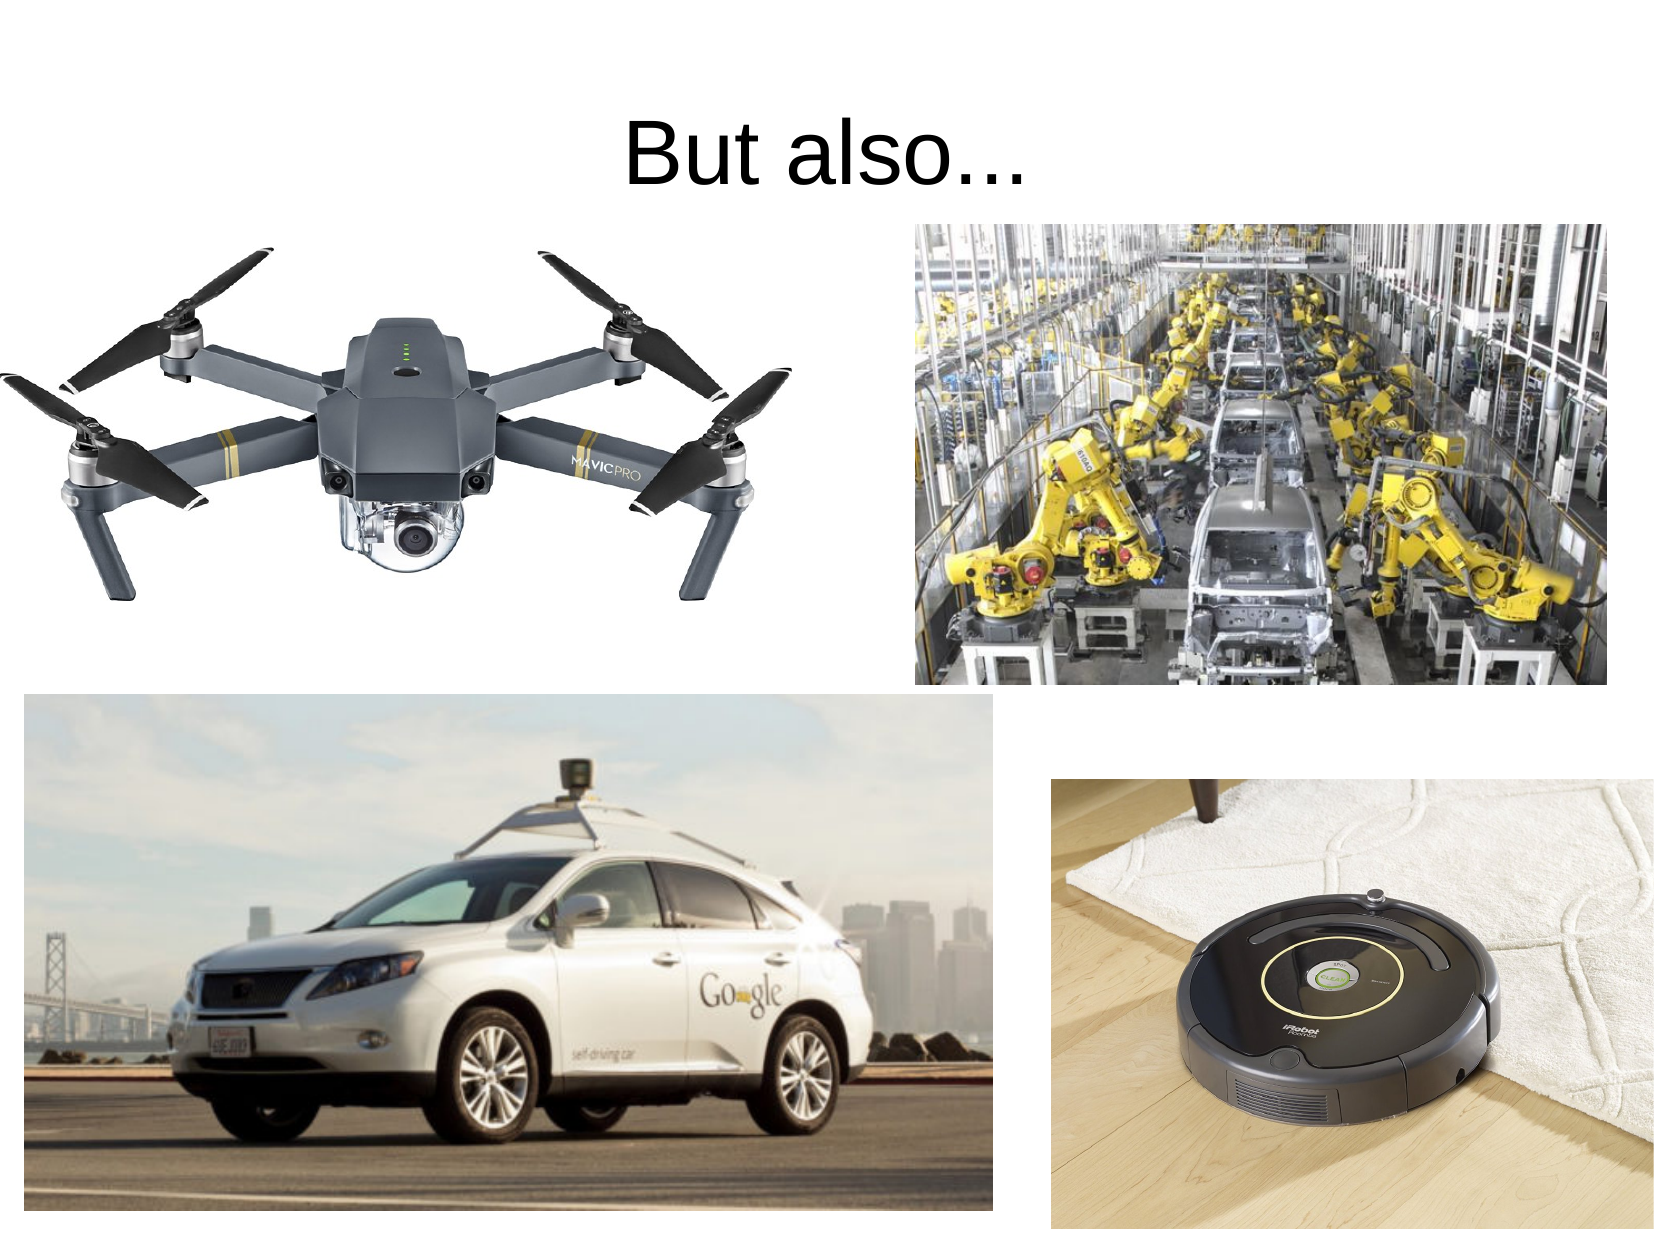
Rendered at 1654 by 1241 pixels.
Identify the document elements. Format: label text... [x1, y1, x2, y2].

picture [1051, 779, 1654, 1229]
picture [915, 224, 1607, 686]
title But also... [82, 49, 1571, 257]
picture [24, 694, 993, 1211]
picture [0, 247, 792, 601]
